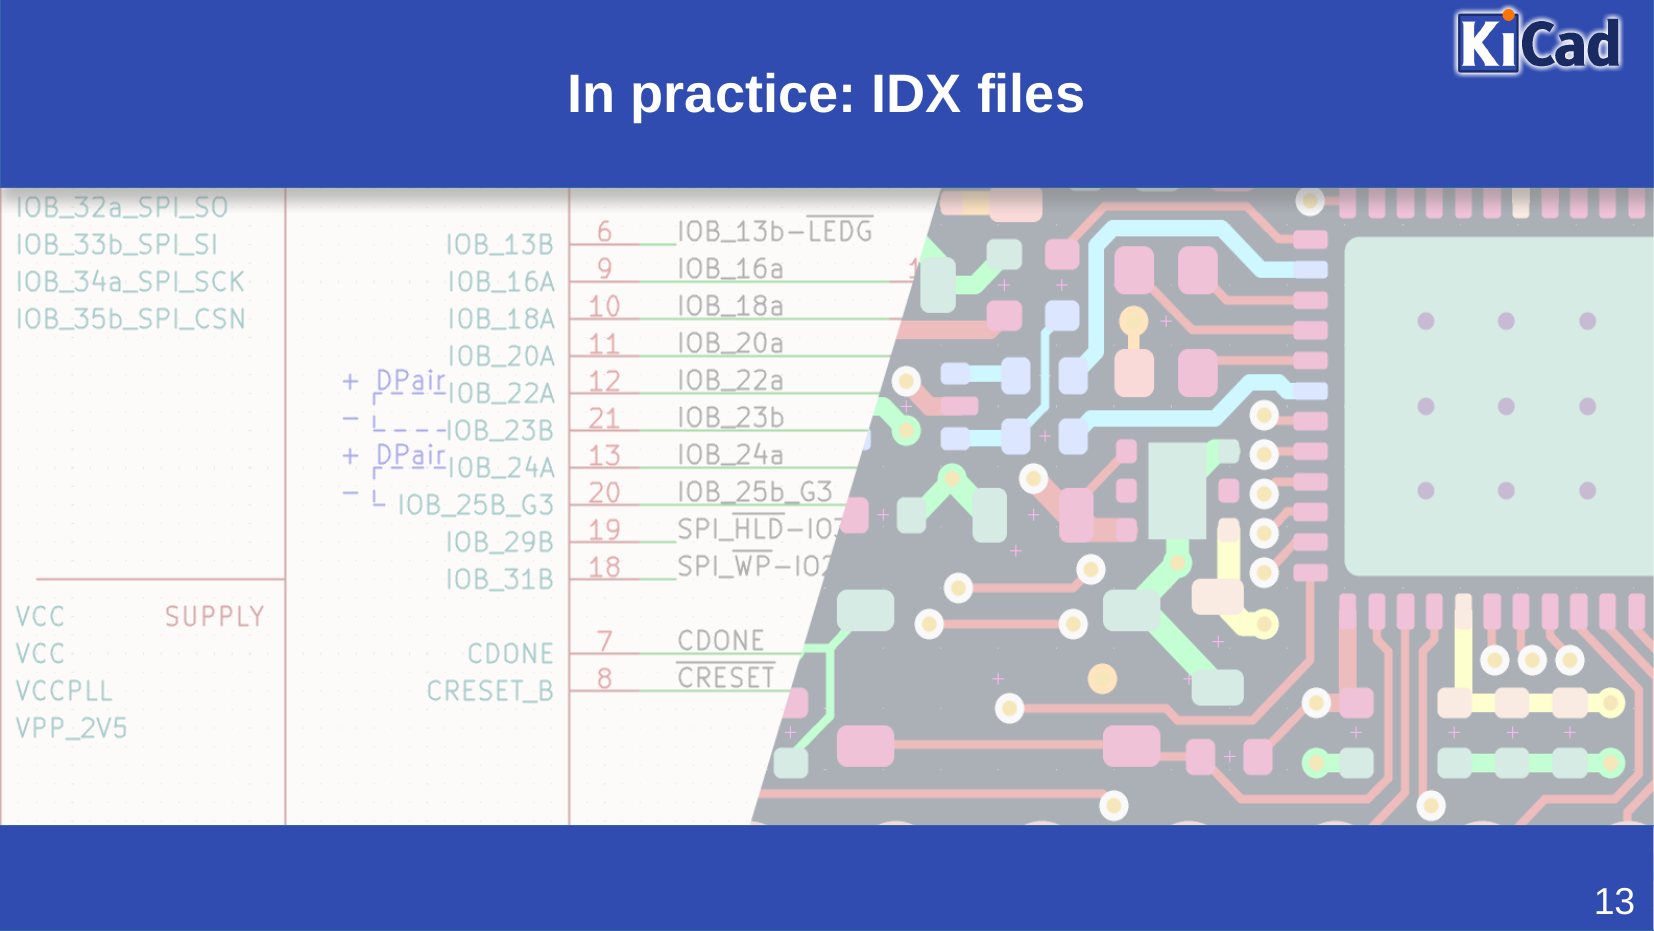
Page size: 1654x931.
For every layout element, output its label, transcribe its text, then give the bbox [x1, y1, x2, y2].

picture [1412, 0, 1654, 92]
text_box [0, 825, 1654, 931]
table_header [55, 848, 578, 905]
text_box In practice: IDX files [0, 0, 1654, 188]
table_header [578, 848, 1101, 905]
text_box [1162, 188, 1651, 226]
picture [0, 188, 1654, 825]
table_header [1101, 848, 1624, 905]
text_box <number> [1387, 873, 1651, 931]
